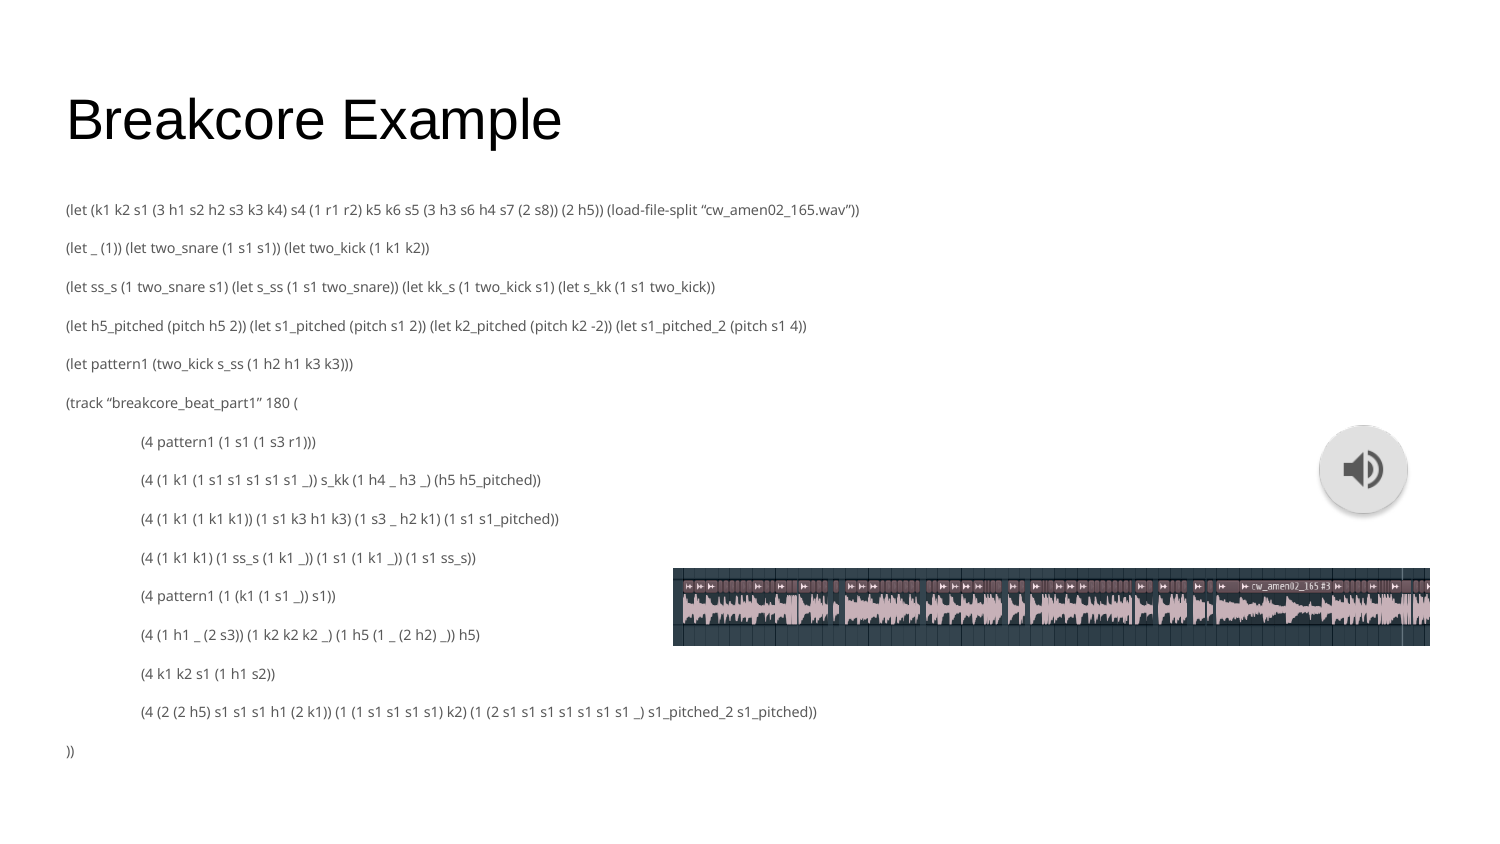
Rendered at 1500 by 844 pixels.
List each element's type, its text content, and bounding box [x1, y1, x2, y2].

picture [673, 568, 1430, 646]
picture [1311, 417, 1416, 522]
list (let (k1 k2 s1 (3 h1 s2 h2 s3 k3 k4) s4 (1 r1 r2) k5 k6 s5 (3 h3 s6 h4 s7 (2 s8)) (2 h5)) (load-file-split “cw_amen02_165.wav”)) (let _ (1)) (let two_snare (1 s1 s1)) (let two_kick (1 k1 k2)) (let ss_s (1 two_snare s1) (let s_ss (1 s1 two_snare)) (let kk_s (1 two_kick s1) (let s_kk (1 s1 two_kick)) (let h5_pitched (pitch h5 2)) (let s1_pitched (pitch s1 2)) (let k2_pitched (pitch k2 -2)) (let s1_pitched_2 (pitch s1 4)) (let pattern1 (two_kick s_ss (1 h2 h1 k3 k3))) (track “breakcore_beat_part1” 180 ( (4 pattern1 (1 s1 (1 s3 r1))) (4 (1 k1 (1 s1 s1 s1 s1 s1 _)) s_kk (1 h4 _ h3 _) (h5 h5_pitched)) (4 (1 k1 (1 k1 k1)) (1 s1 k3 h1 k3) (1 s3 _ h2 k1) (1 s1 s1_pitched)) (4 (1 k1 k1) (1 ss_s (1 k1 _)) (1 s1 (1 k1 _)) (1 s1 ss_s)) (4 pattern1 (1 (k1 (1 s1 _)) s1)) (4 (1 h1 _ (2 s3)) (1 k2 k2 k2 _) (1 h5 (1 _ (2 h2) _)) h5) (4 k1 k2 s1 (1 h1 s2)) (4 (2 (2 h5) s1 s1 s1 h1 (2 k1)) (1 (1 s1 s1 s1 s1) k2) (1 (2 s1 s1 s1 s1 s1 s1 s1 _) s1_pitched_2 s1_pitched)) )) [51, 189, 1449, 750]
title Breakcore Example [51, 72, 1449, 167]
